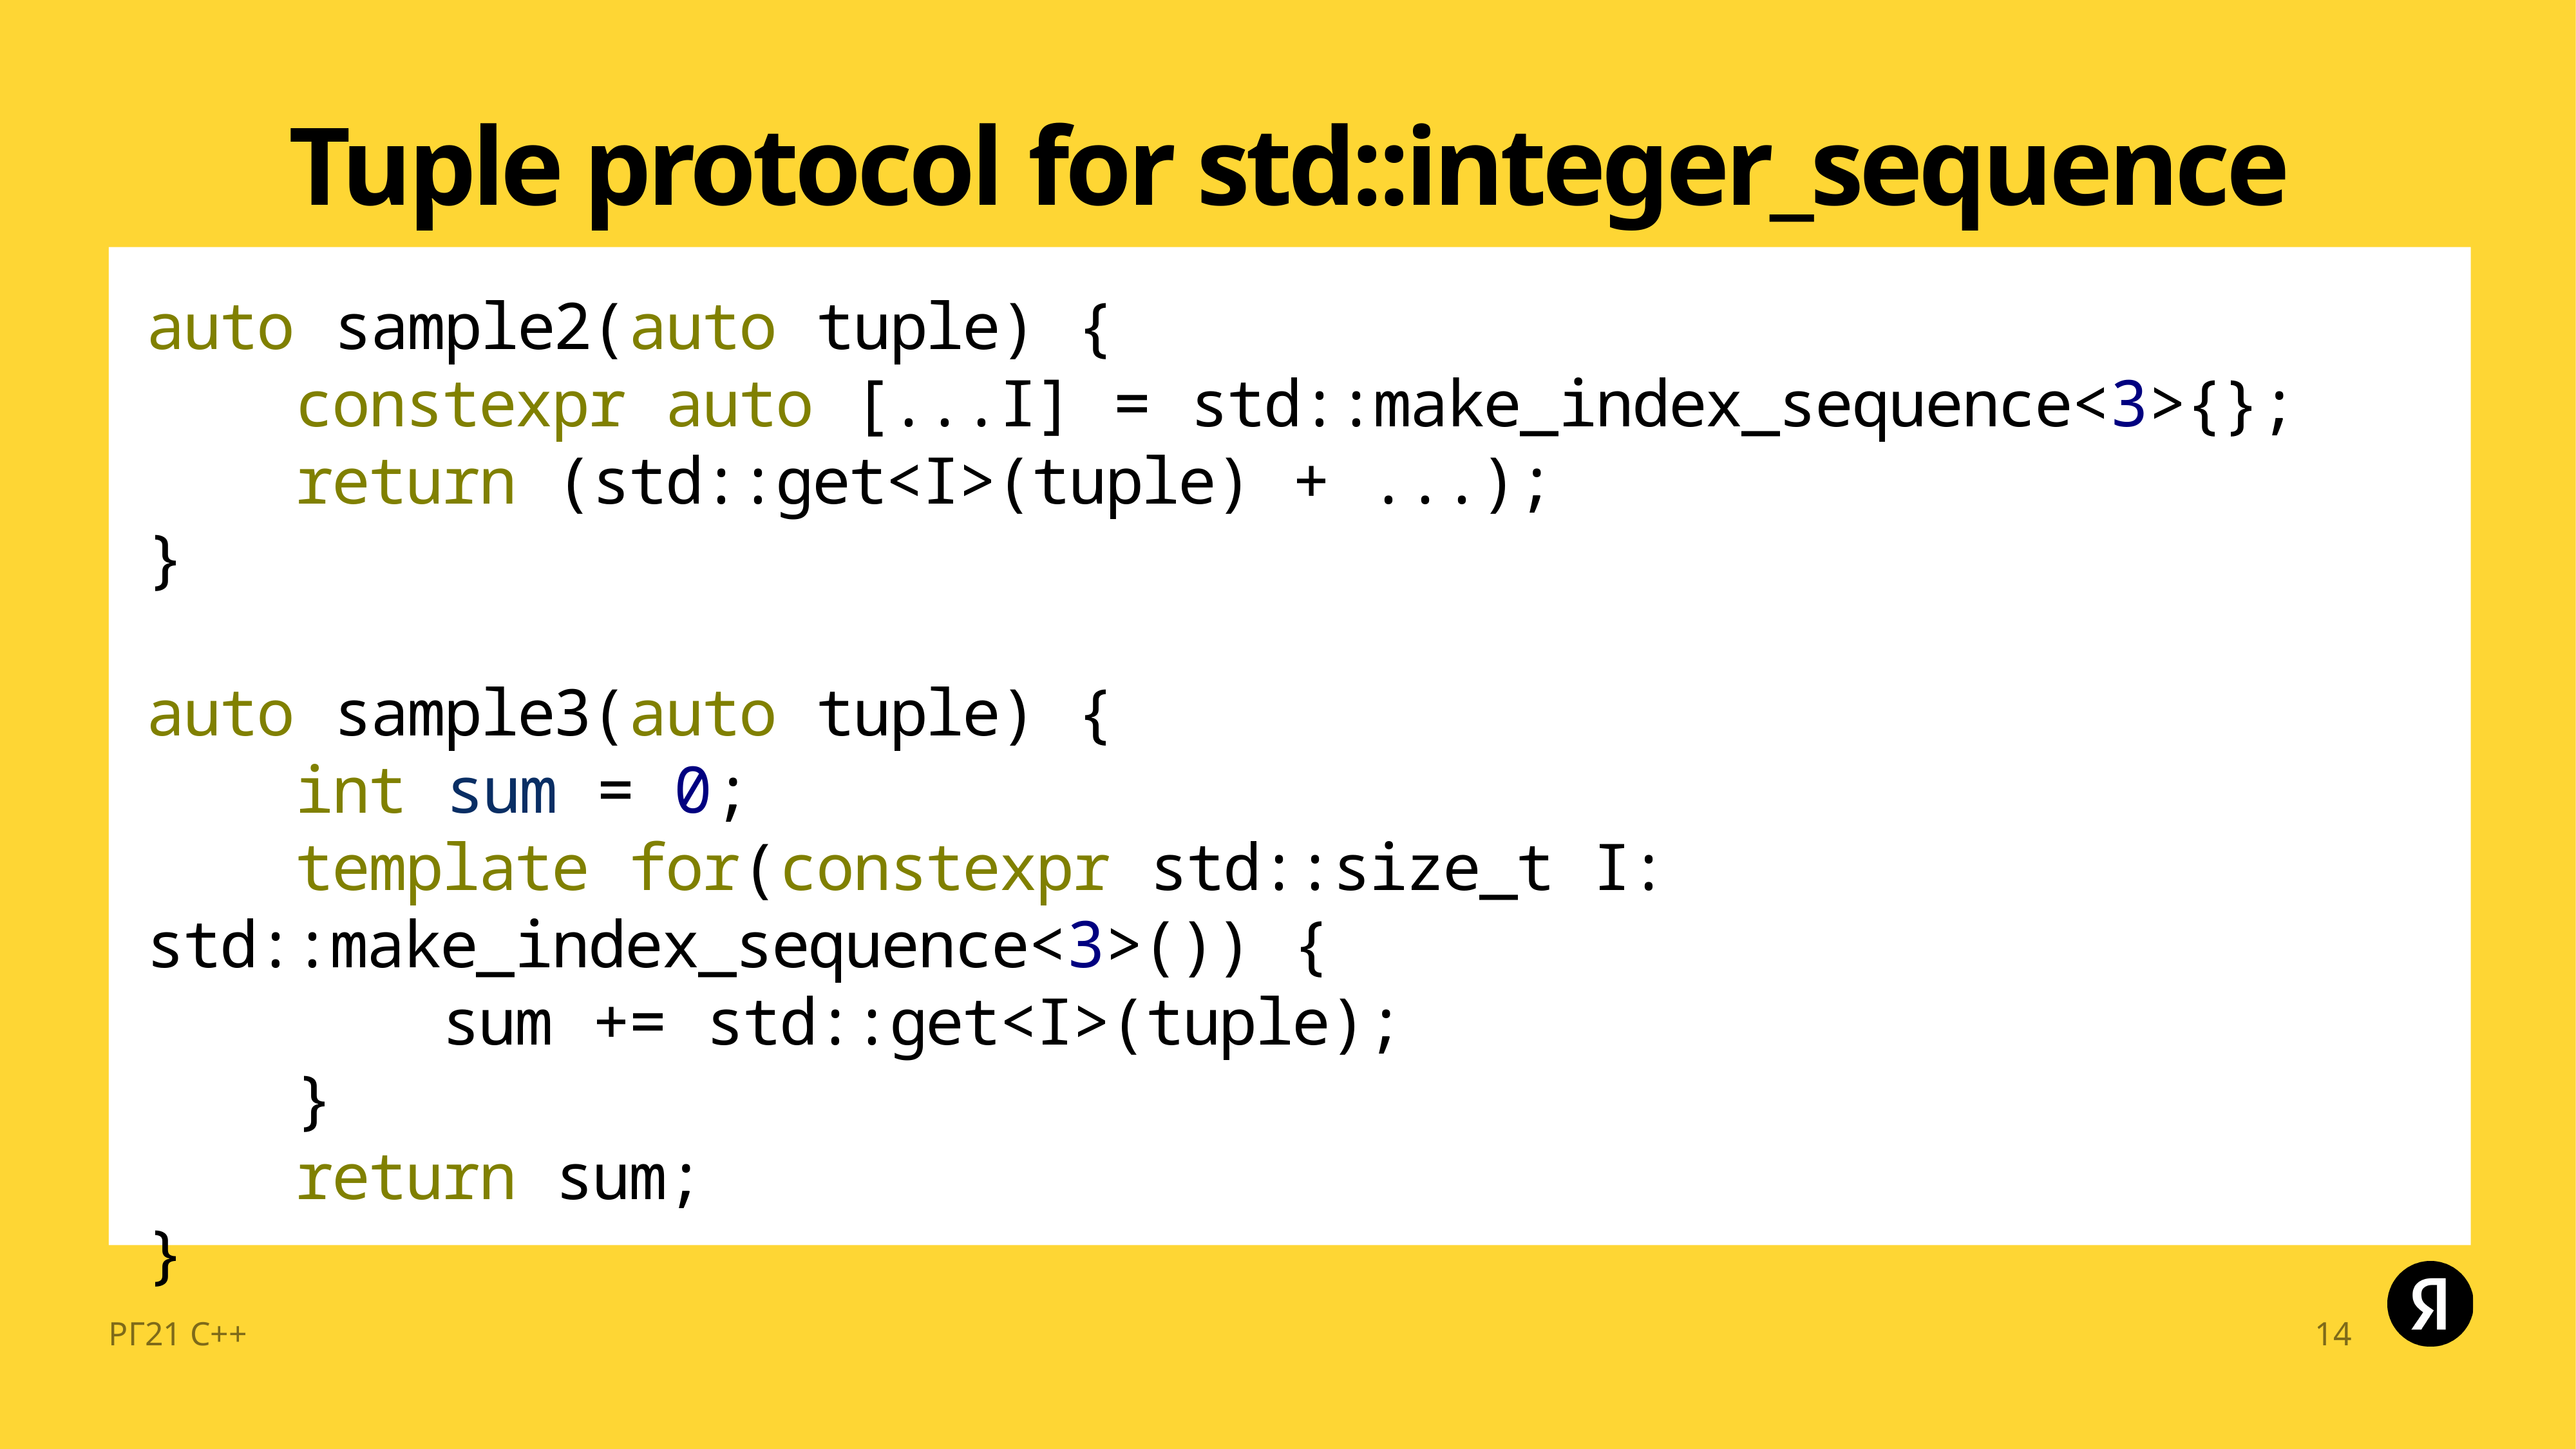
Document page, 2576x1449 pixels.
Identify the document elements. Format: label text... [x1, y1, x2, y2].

title Tuple protocol for std::integer_sequence [106, 101, 2473, 228]
list auto sample2(auto tuple) { constexpr auto [...I] = std::make_index_sequence<3>{}; return (std::get<I>(tuple) + ...); } auto sample3(auto tuple) { int sum = 0; template for(constexpr std::size_t I: std::make_index_sequence<3>()) { sum += std::get<I>(tuple); } return sum; } [108, 247, 2471, 1245]
picture [2387, 1261, 2474, 1347]
